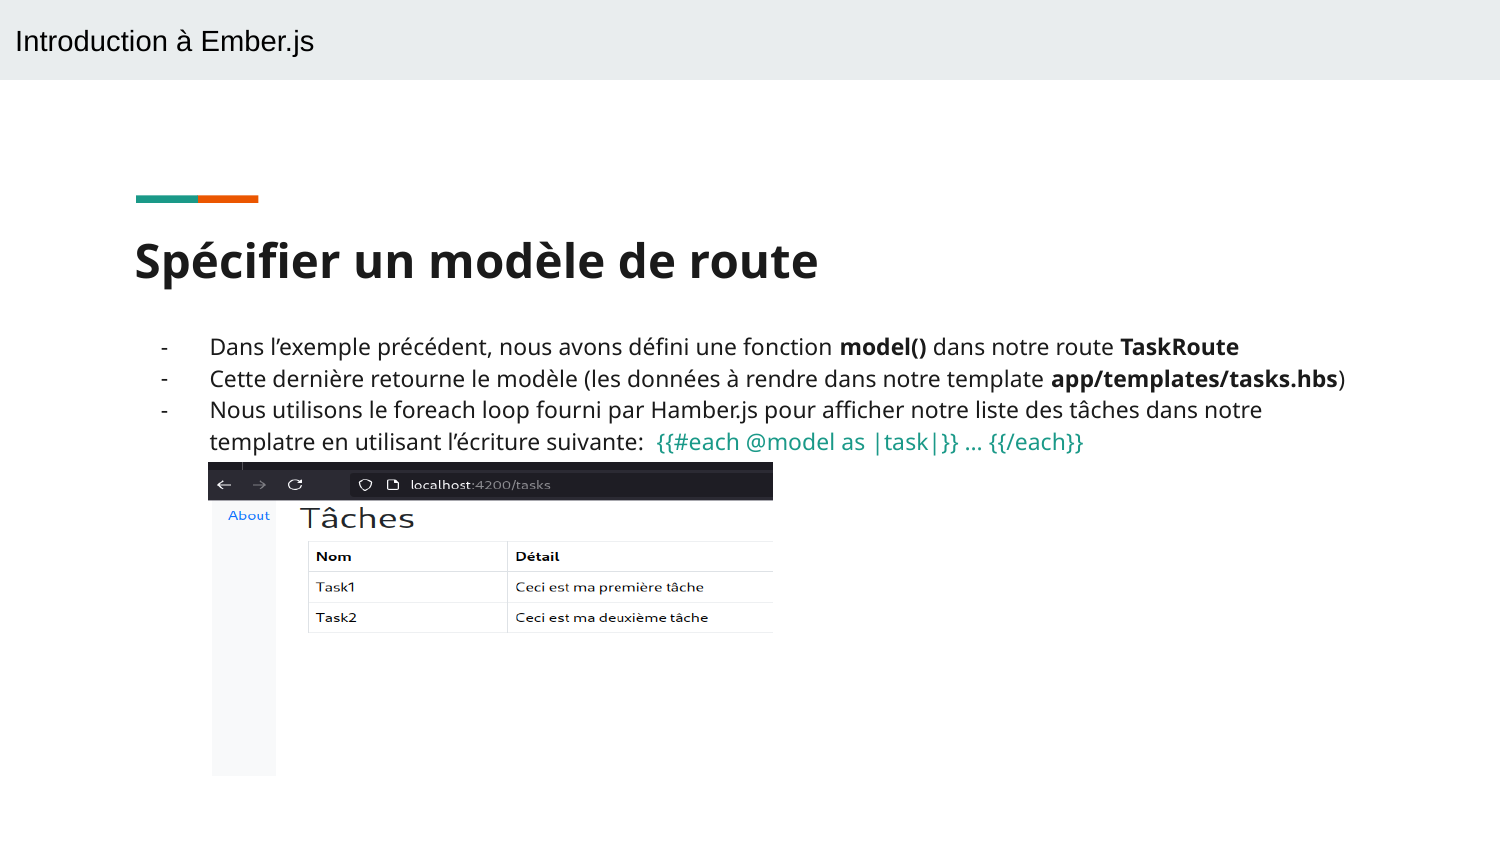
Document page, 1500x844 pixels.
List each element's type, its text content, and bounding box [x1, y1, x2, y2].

title Spécifier un modèle de route [119, 216, 1381, 305]
picture [208, 462, 773, 776]
list Dans l’exemple précédent, nous avons défini une fonction model() dans notre route TaskRoute Cette dernière retourne le modèle (les données à rendre dans notre template app/templates/tasks.hbs) Nous utilisons le foreach loop fourni par Hamber.js pour afficher notre liste des tâches dans notre templatre en utilisant l’écriture suivante: {{#each @model as |task|}} … {{/each}} [119, 313, 1381, 810]
